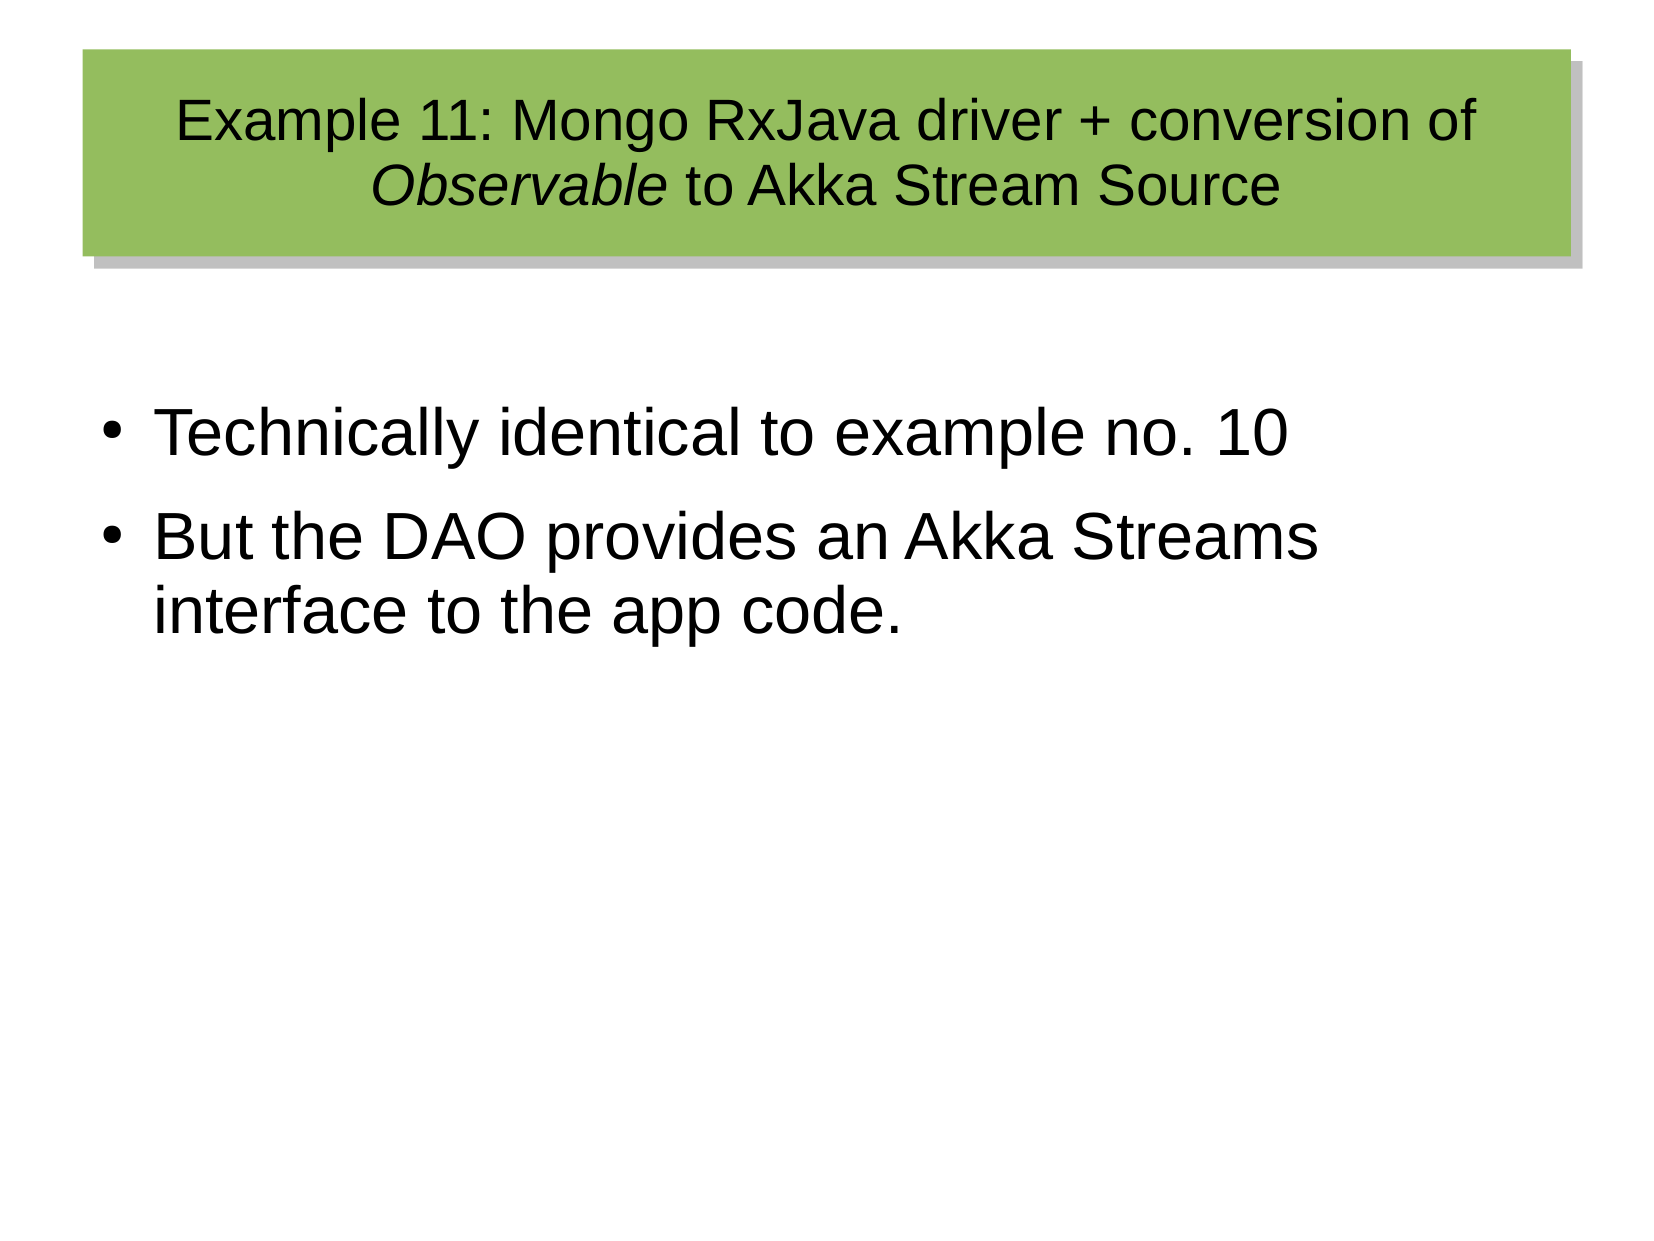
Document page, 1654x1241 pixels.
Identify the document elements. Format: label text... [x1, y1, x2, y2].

title Example 11: Mongo RxJava driver + conversion of Observable to Akka Stream Source [82, 49, 1571, 257]
list Technically identical to example no. 10 But the DAO provides an Akka Streams interface to the app code. [82, 290, 1571, 1170]
